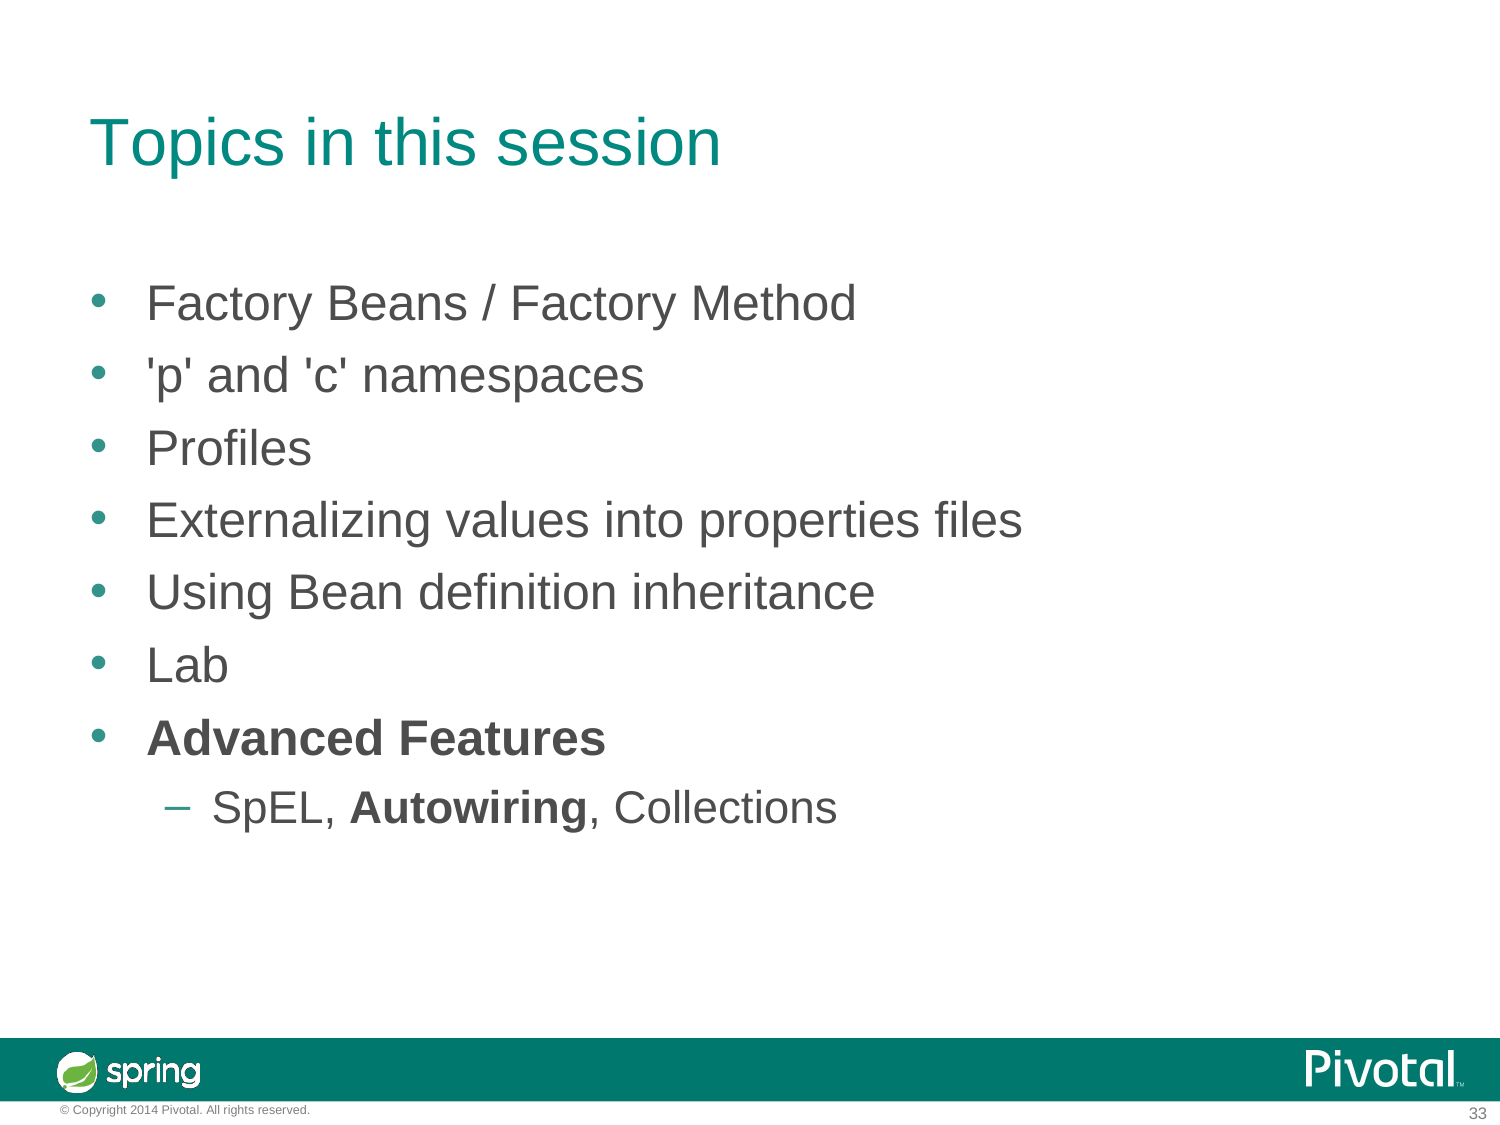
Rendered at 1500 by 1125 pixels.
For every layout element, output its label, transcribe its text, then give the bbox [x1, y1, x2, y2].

title Topics in this session [75, 45, 1426, 233]
picture [32, 1041, 210, 1103]
list Factory Beans / Factory Method 'p' and 'c' namespaces Profiles Externalizing values into properties files Using Bean definition inheritance Lab Advanced Features SpEL, Autowiring, Collections [75, 262, 1426, 1005]
picture [1306, 1050, 1464, 1087]
